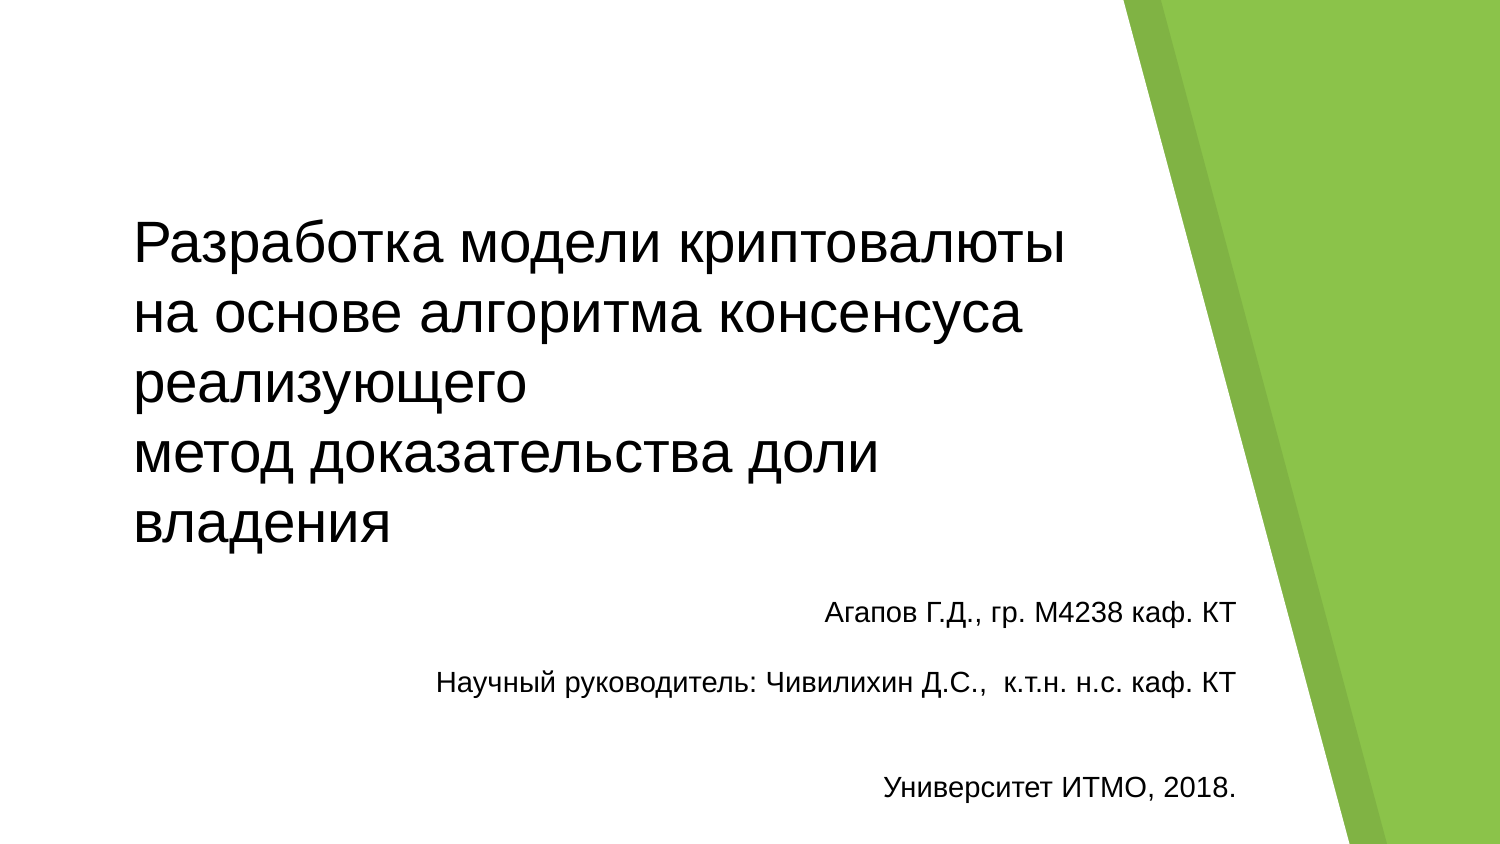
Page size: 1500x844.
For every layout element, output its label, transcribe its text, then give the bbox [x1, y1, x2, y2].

subtitle Разработка модели криптовалюты на основе алгоритма консенсуса реализующего метод доказательства доли владения [118, 188, 1099, 544]
list Агапов Г.Д., гр. М4238 каф. КТ Научный руководитель: Чивилихин Д.С., к.т.н. н.с. каф. КТ Университет ИТМО, 2018. [401, 578, 1252, 815]
